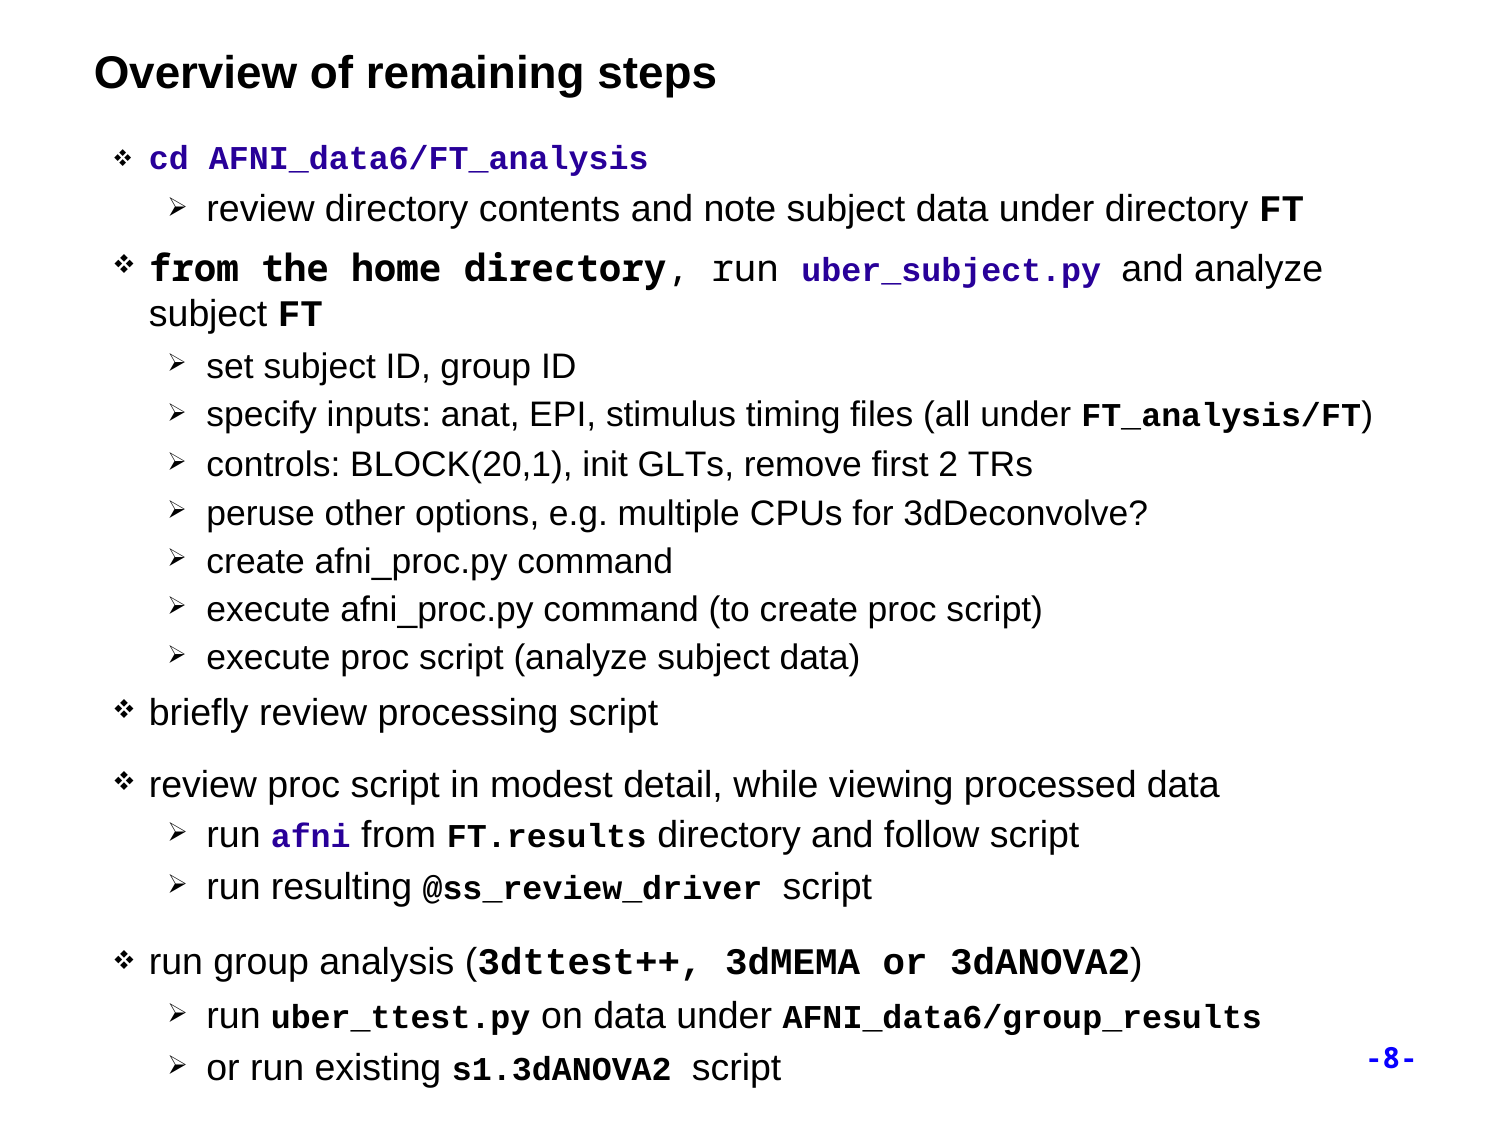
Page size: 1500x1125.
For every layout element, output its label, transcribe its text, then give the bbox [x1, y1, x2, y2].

list Overview of remaining steps cd AFNI_data6/FT_analysis review directory contents and note subject data under directory FT from the home directory, run uber_subject.py and analyze subject FT set subject ID, group ID specify inputs: anat, EPI, stimulus timing files (all under FT_analysis/FT) controls: BLOCK(20,1), init GLTs, remove first 2 TRs peruse other options, e.g. multiple CPUs for 3dDeconvolve? create afni_proc.py command execute afni_proc.py command (to create proc script) execute proc script (analyze subject data) briefly review processing script review proc script in modest detail, while viewing processed data run afni from FT.results directory and follow script run resulting @ss_review_driver script run group analysis (3dttest++, 3dMEMA or 3dANOVA2) run uber_ttest.py on data under AFNI_data6/group_results or run existing s1.3dANOVA2 script [40, 39, 1461, 1061]
